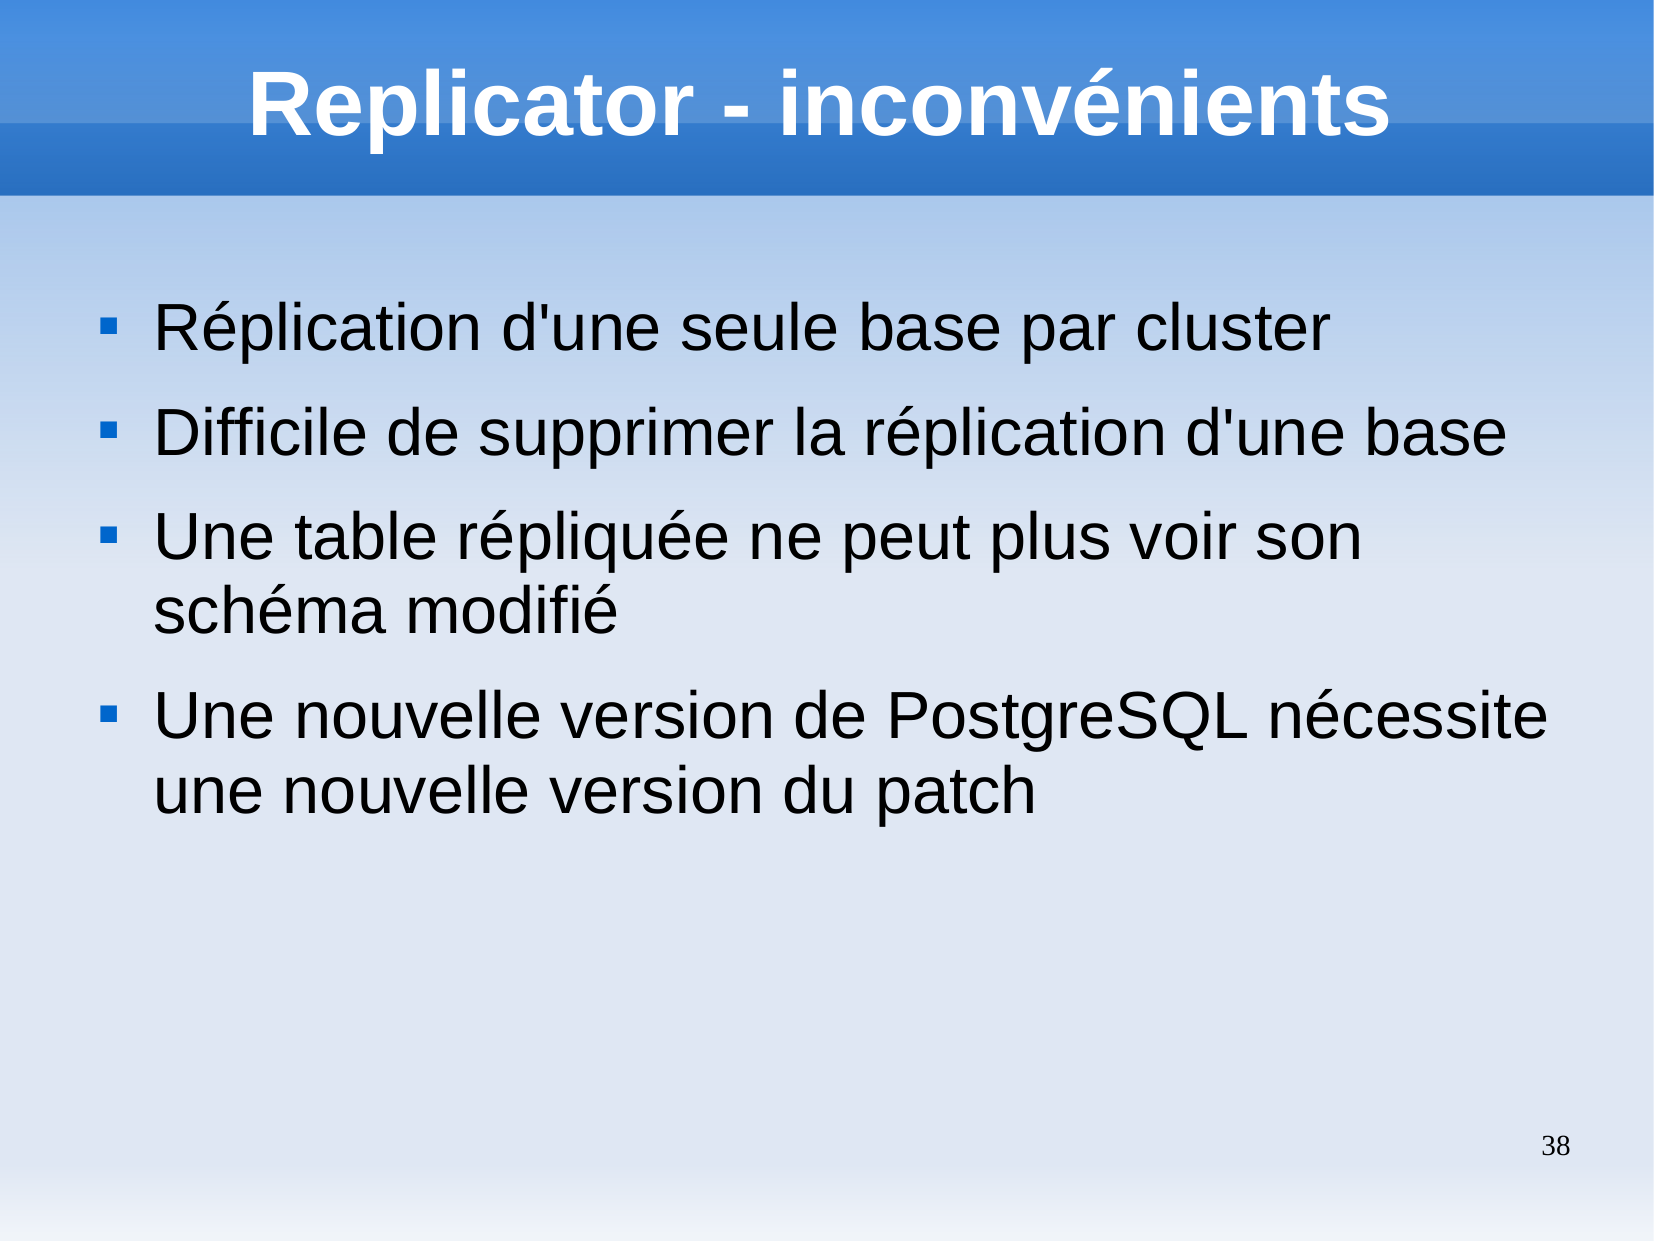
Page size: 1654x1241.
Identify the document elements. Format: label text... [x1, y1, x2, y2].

title Replicator - inconvénients [76, 7, 1565, 200]
picture [0, 0, 1654, 1241]
list Réplication d'une seule base par cluster Difficile de supprimer la réplication d'une base Une table répliquée ne peut plus voir son schéma modifié Une nouvelle version de PostgreSQL nécessite une nouvelle version du patch [82, 290, 1571, 1094]
